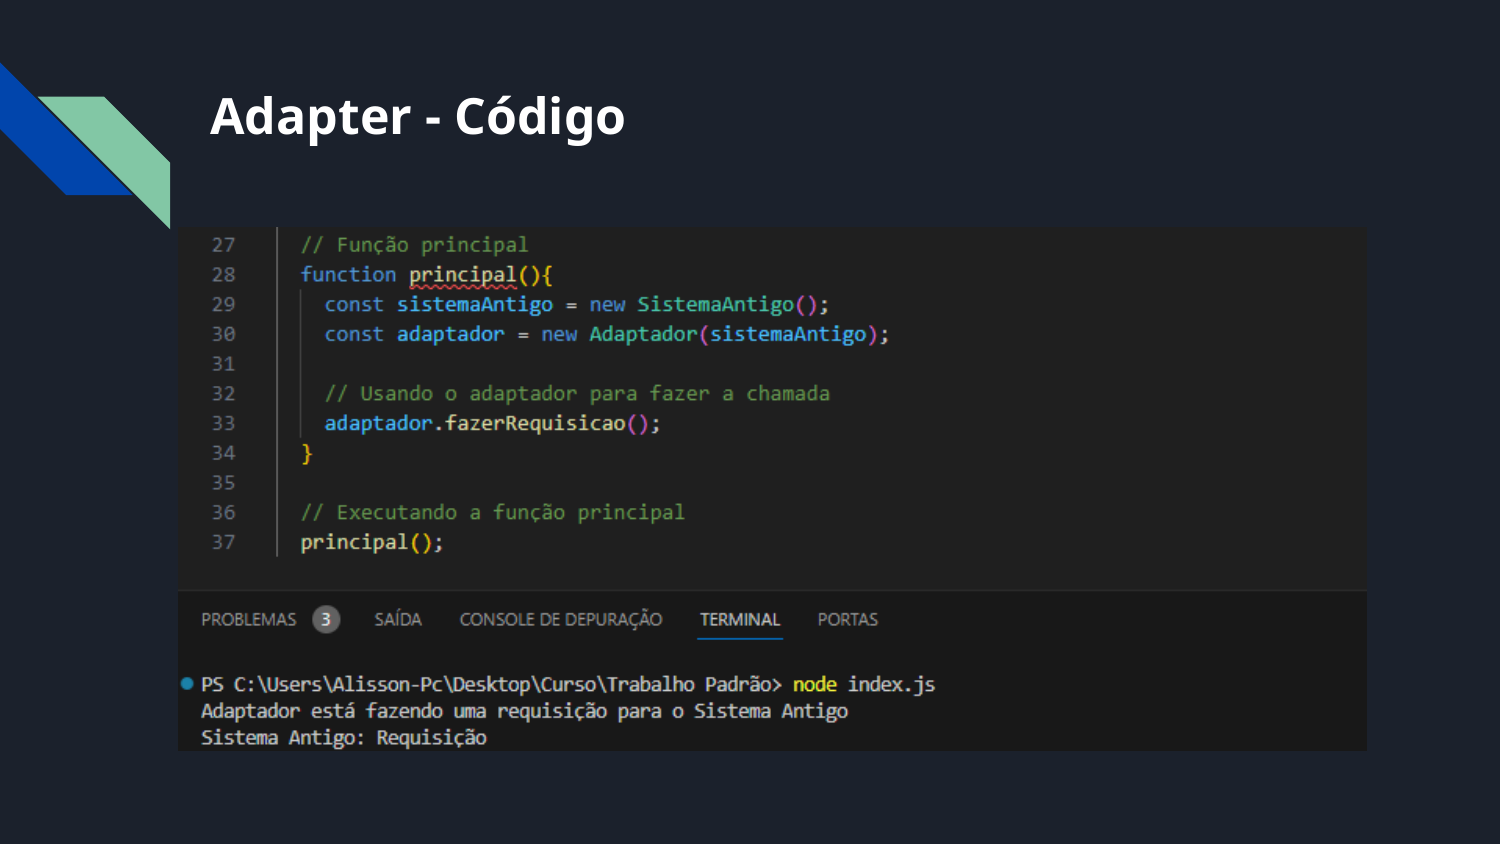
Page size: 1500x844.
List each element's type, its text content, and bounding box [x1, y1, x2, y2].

title Adapter - Código [195, 66, 1350, 193]
picture [178, 227, 1367, 751]
